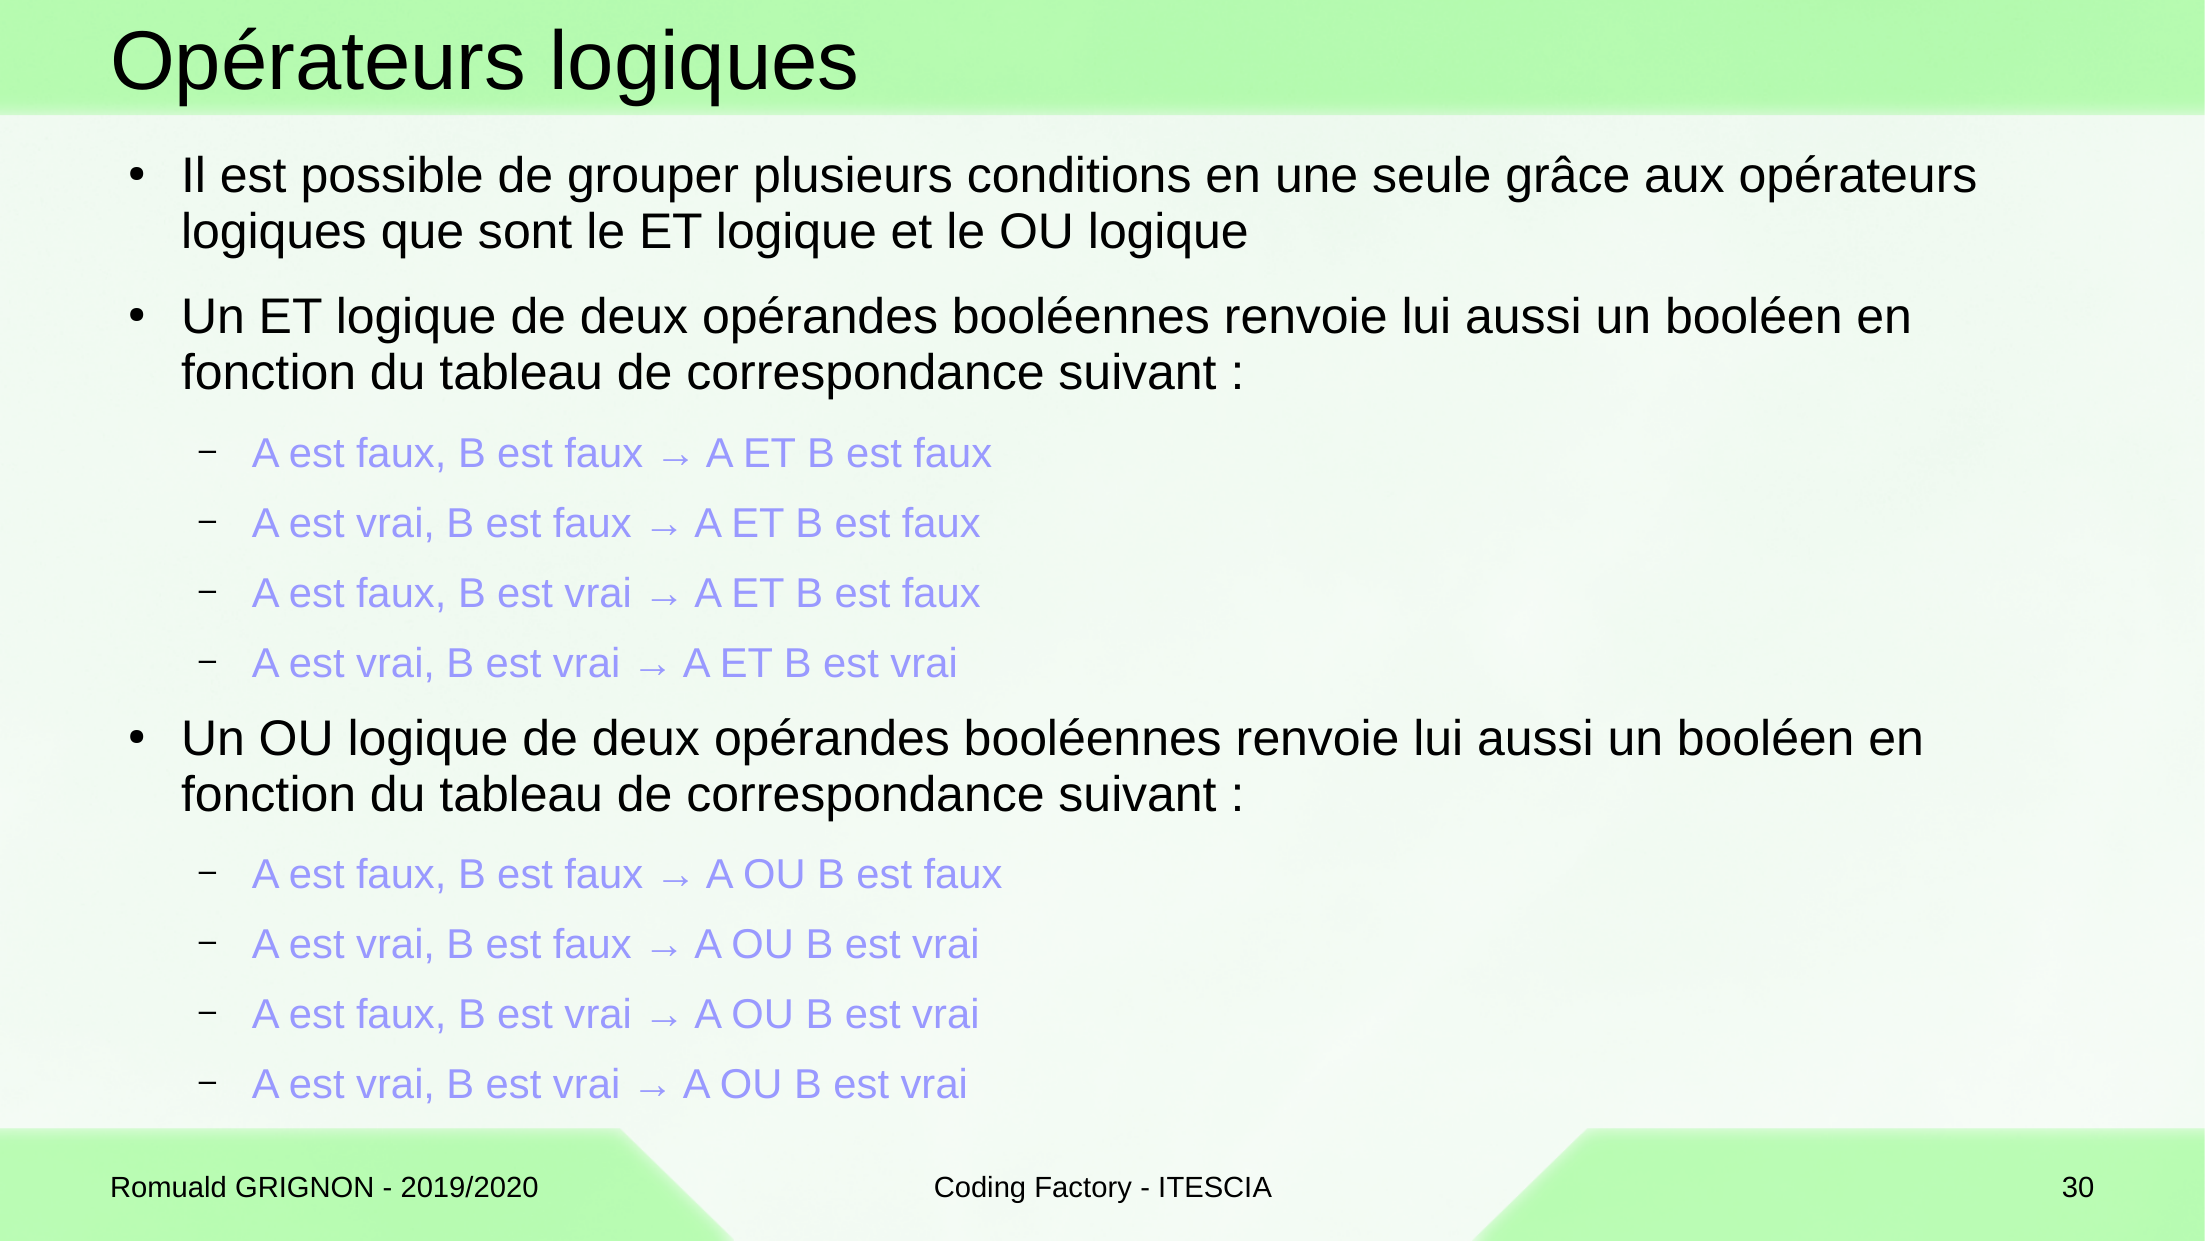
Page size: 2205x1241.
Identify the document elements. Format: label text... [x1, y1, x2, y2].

title Opérateurs logiques [110, 49, 2095, 218]
picture [0, 0, 2205, 1241]
list Il est possible de grouper plusieurs conditions en une seule grâce aux opérateurs logiques que sont le ET logique et le OU logique Un ET logique de deux opérandes booléennes renvoie lui aussi un booléen en fonction du tableau de correspondance suivant : A est faux, B est faux → A ET B est faux A est vrai, B est faux → A ET B est faux A est faux, B est vrai → A ET B est faux A est vrai, B est vrai → A ET B est vrai Un OU logique de deux opérandes booléennes renvoie lui aussi un booléen en fonction du tableau de correspondance suivant : A est faux, B est faux → A OU B est faux A est vrai, B est faux → A OU B est vrai A est faux, B est vrai → A OU B est vrai A est vrai, B est vrai → A OU B est vrai [110, 218, 2095, 1111]
